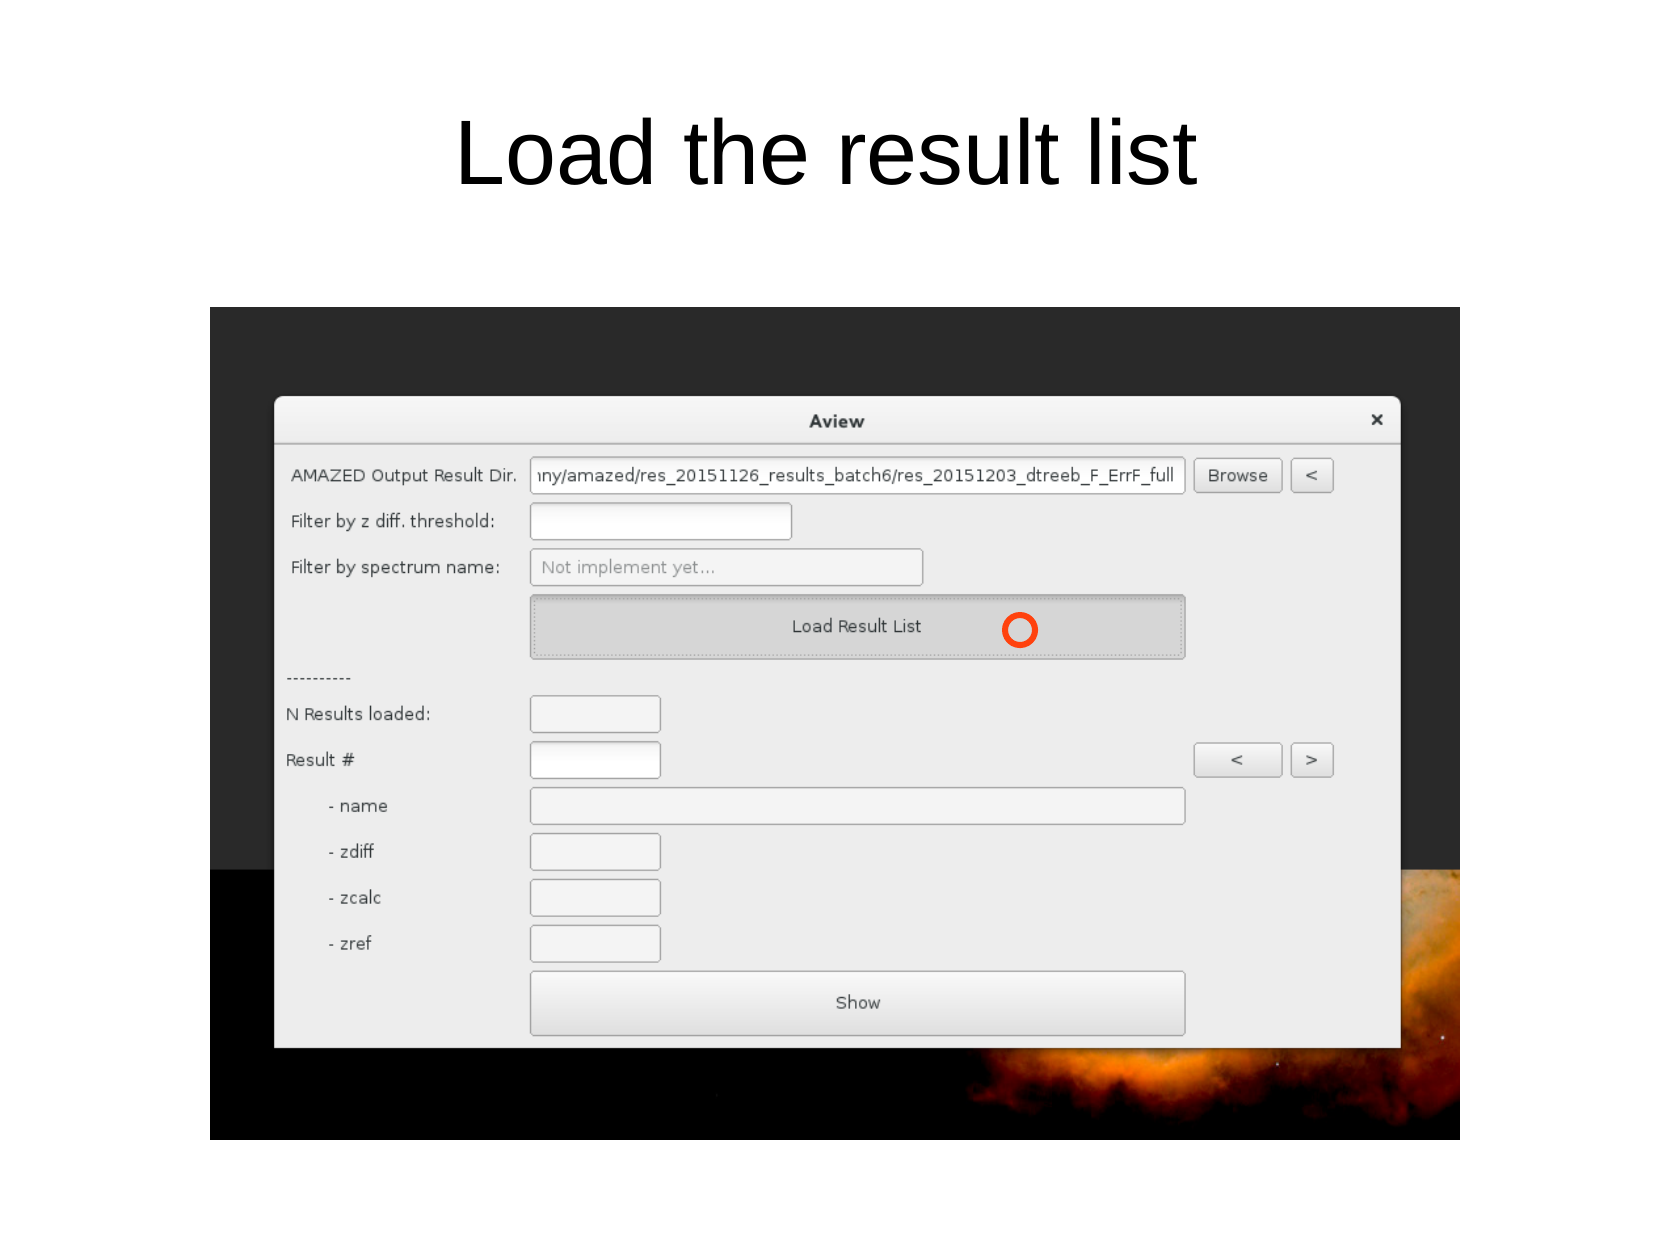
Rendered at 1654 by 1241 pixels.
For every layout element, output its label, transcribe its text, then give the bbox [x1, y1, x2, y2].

picture [210, 307, 1460, 1141]
title Load the result list [82, 49, 1571, 257]
